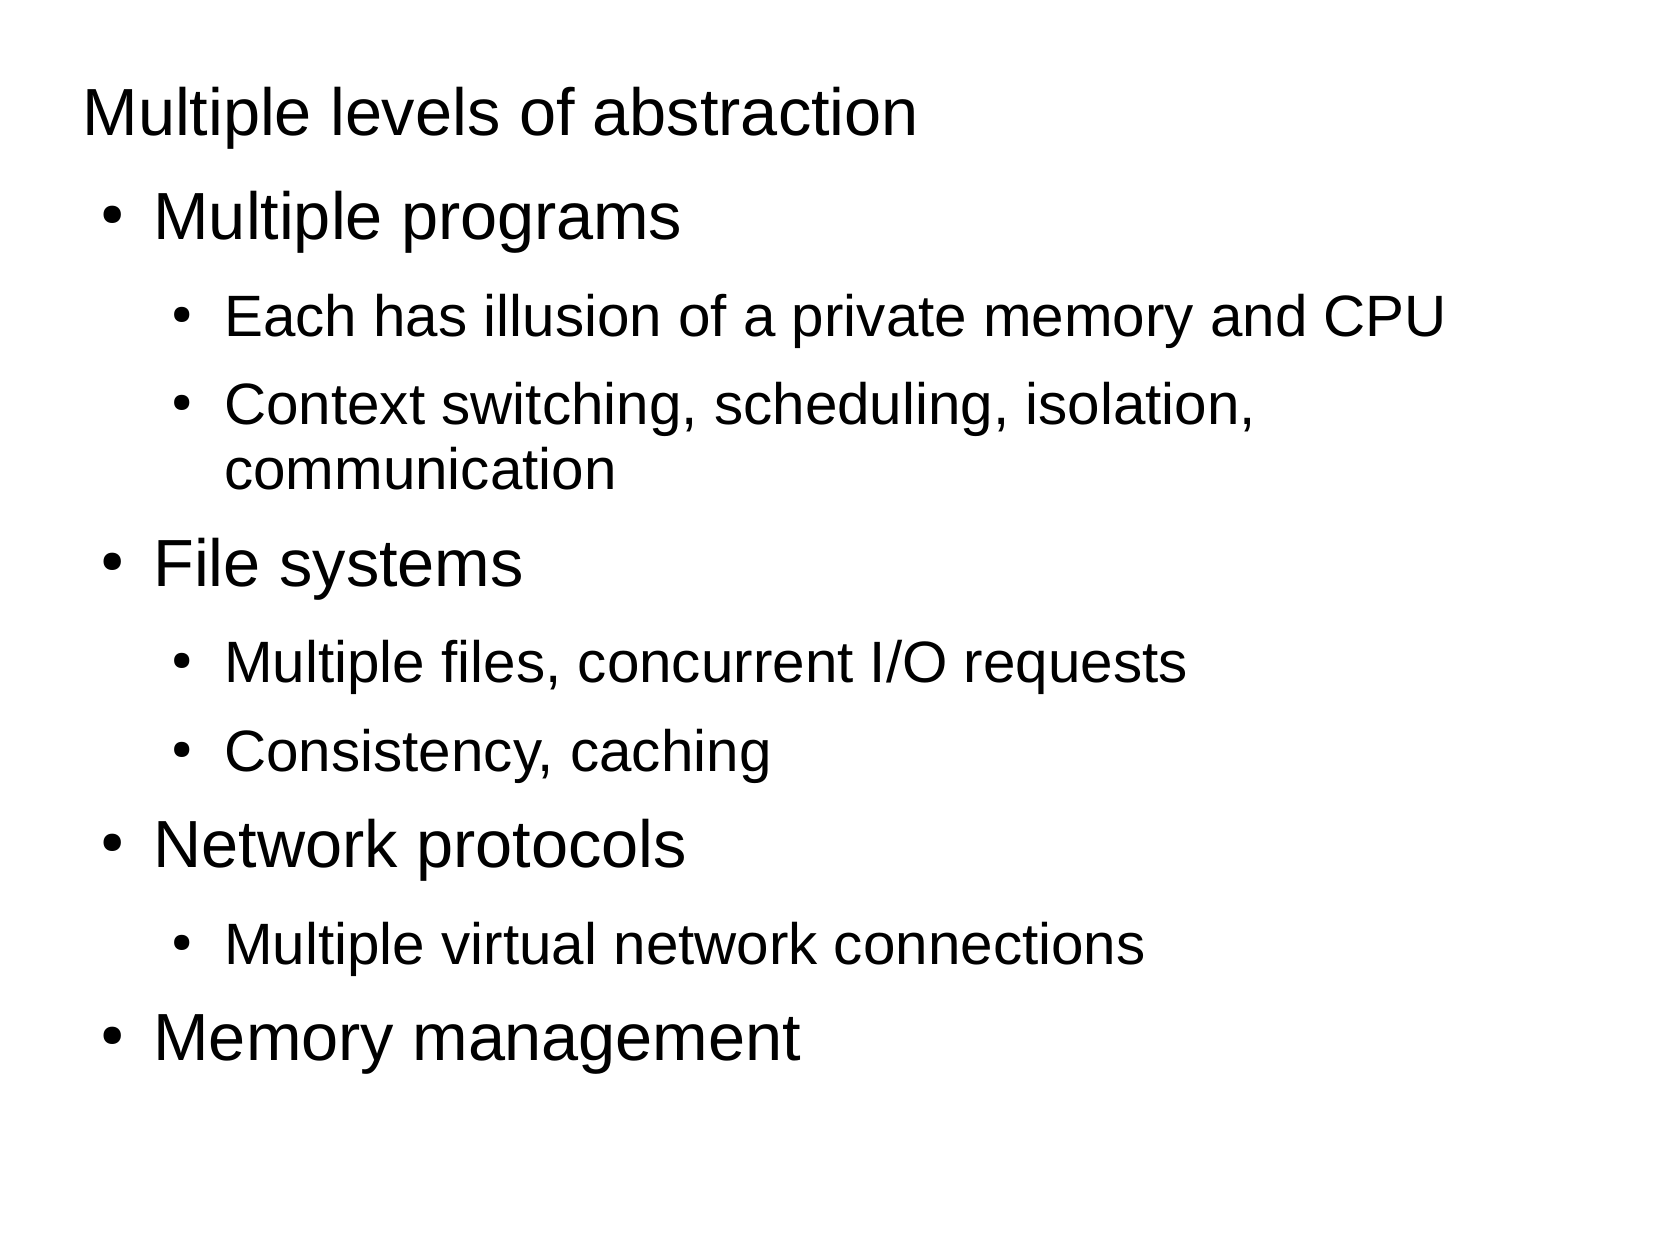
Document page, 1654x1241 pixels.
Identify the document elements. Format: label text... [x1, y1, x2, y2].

list Multiple levels of abstraction Multiple programs Each has illusion of a private memory and CPU Context switching, scheduling, isolation, communication File systems Multiple files, concurrent I/O requests Consistency, caching Network protocols Multiple virtual network connections Memory management [82, 75, 1576, 1126]
